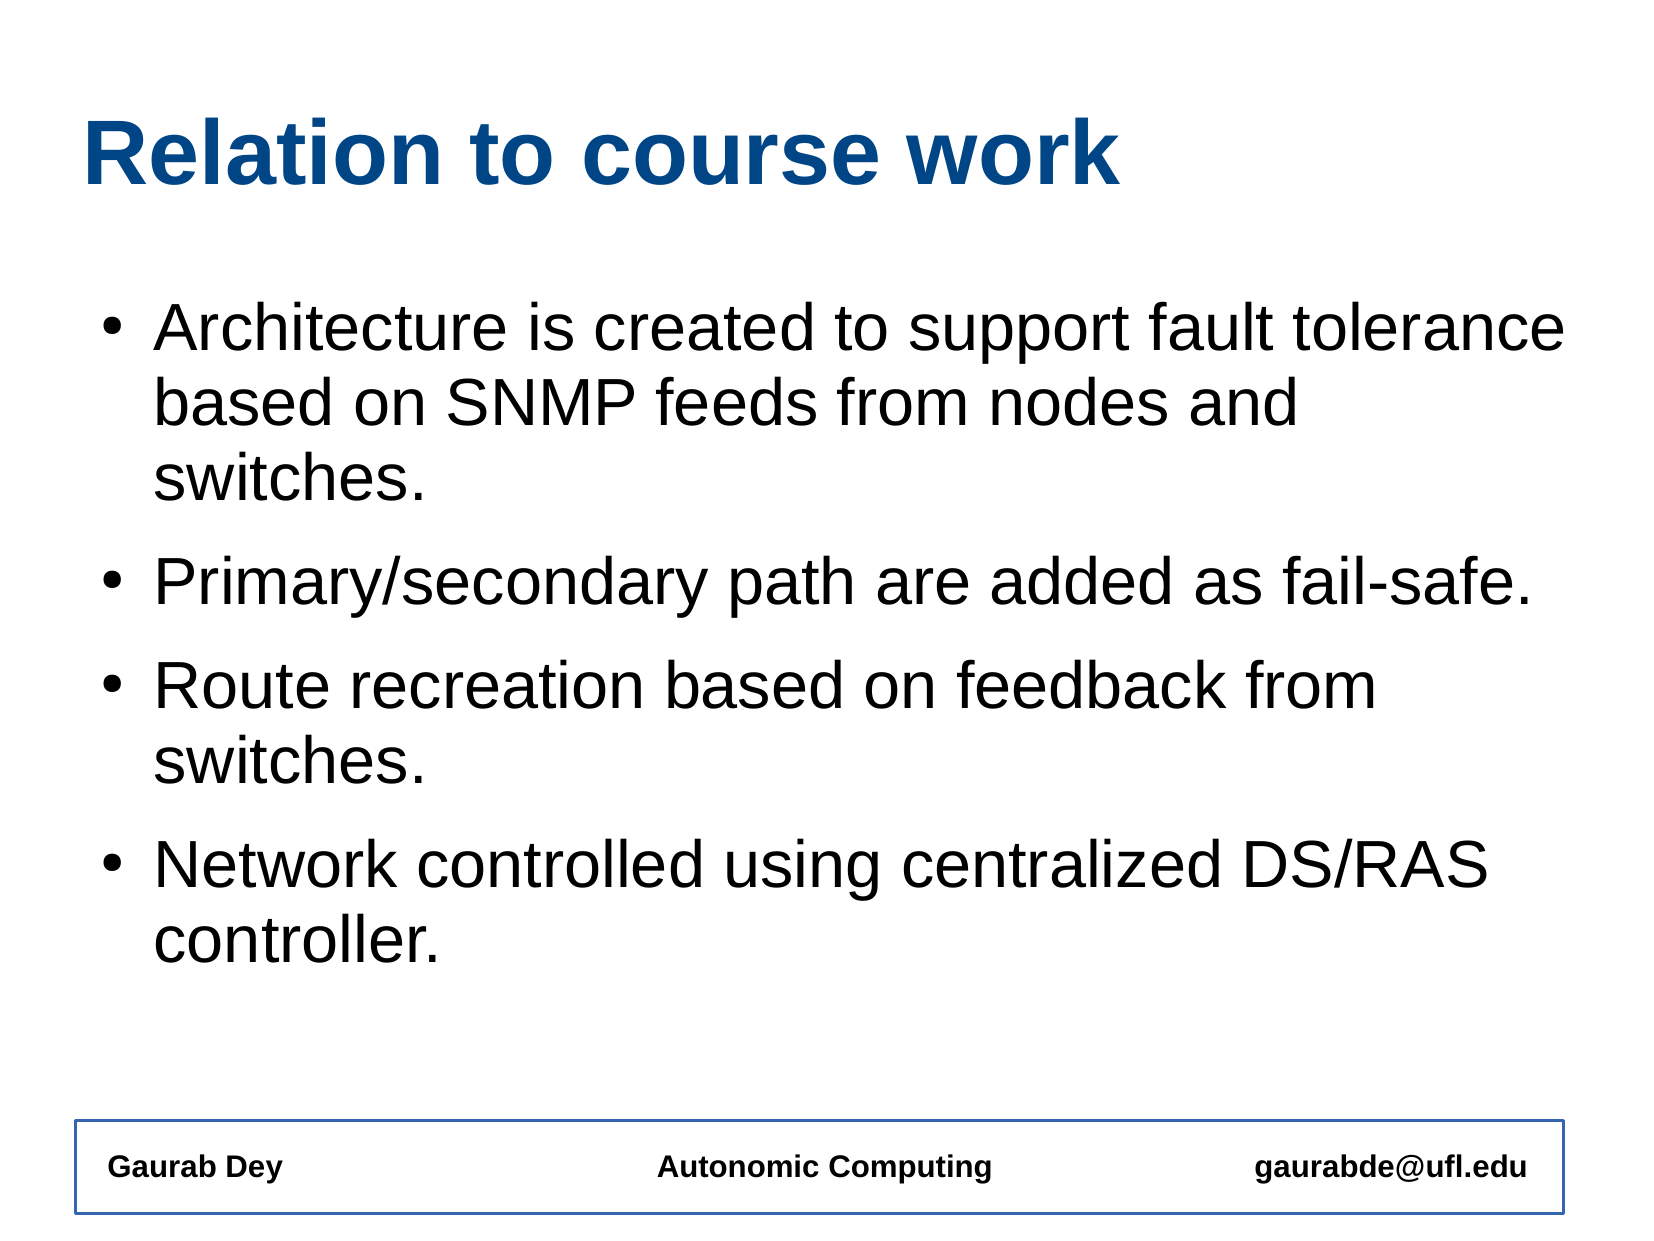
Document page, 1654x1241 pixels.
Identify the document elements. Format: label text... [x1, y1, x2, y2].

title Relation to course work [82, 49, 1571, 257]
title Gaurab Dey Autonomic Computing gaurabde@ufl.edu [75, 1120, 1564, 1214]
list Architecture is created to support fault tolerance based on SNMP feeds from nodes and switches. Primary/secondary path are added as fail-safe. Route recreation based on feedback from switches. Network controlled using centralized DS/RAS controller. [82, 290, 1571, 1010]
